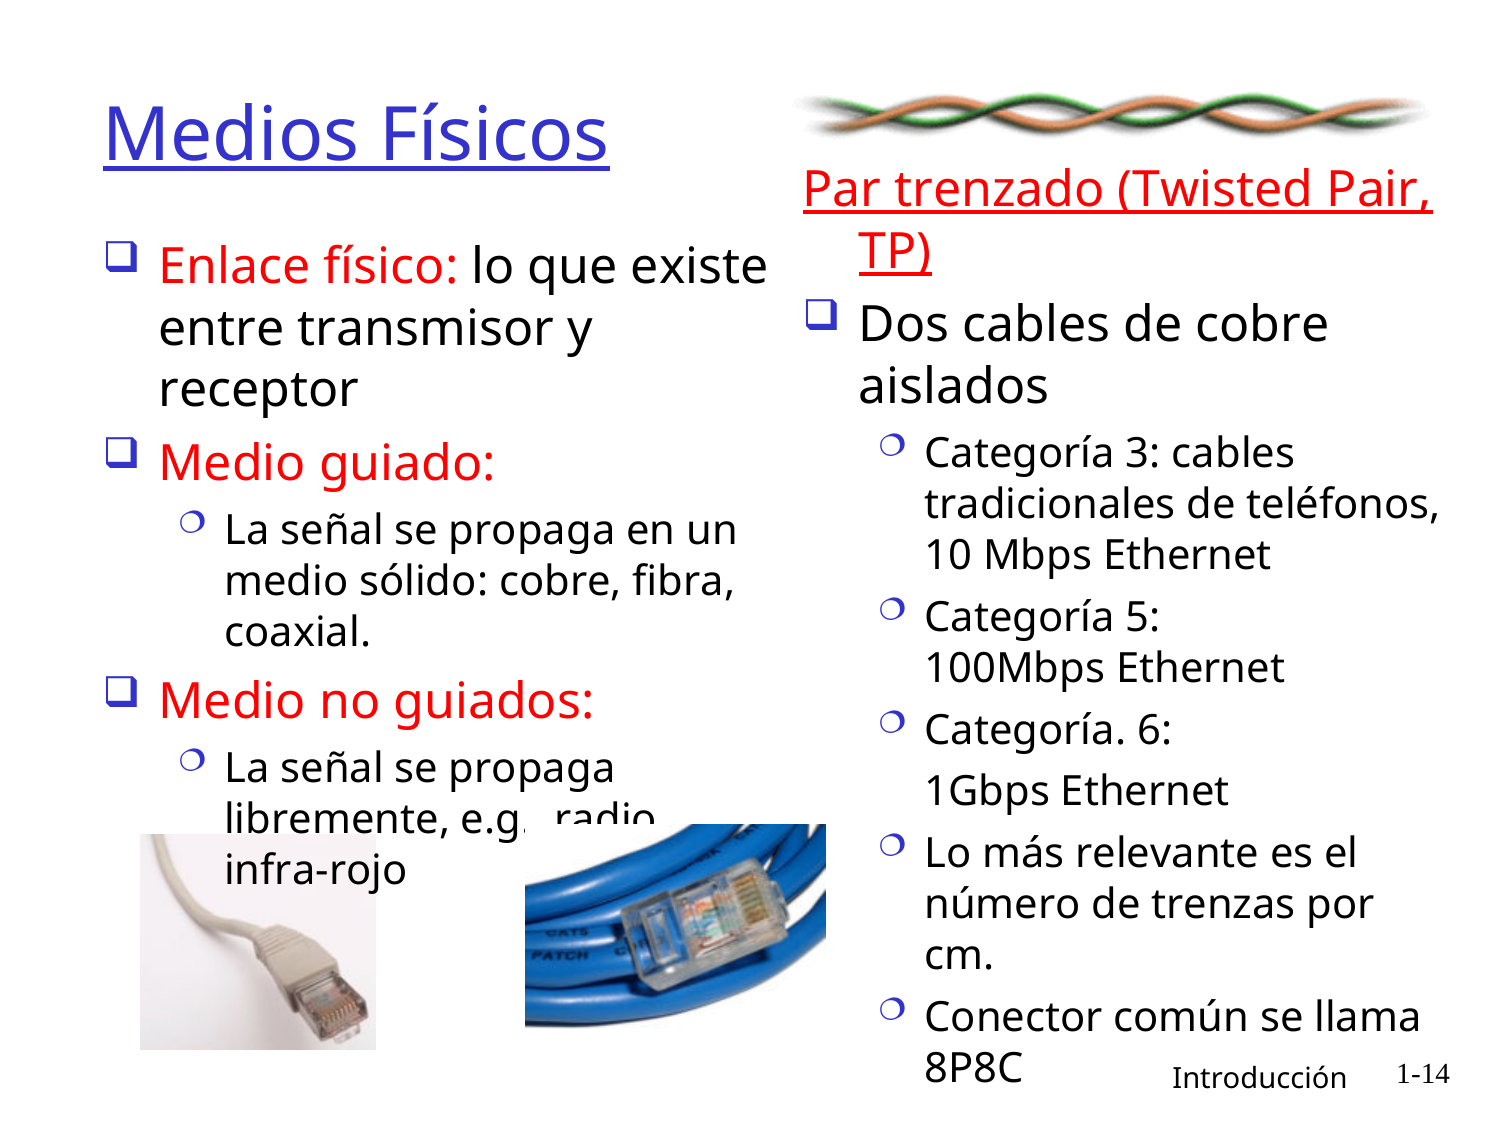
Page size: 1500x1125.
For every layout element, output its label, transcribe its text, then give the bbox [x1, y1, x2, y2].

picture [525, 824, 826, 1051]
list Enlace físico: lo que existe entre transmisor y receptor Medio guiado: La señal se propaga en un medio sólido: cobre, fibra, coaxial. Medio no guiados: La señal se propaga libremente, e.g., radio, infra-rojo [87, 227, 797, 1060]
title Medios Físicos [87, 60, 1363, 202]
list Par trenzado (Twisted Pair, TP) Dos cables de cobre aislados Categoría 3: cables tradicionales de teléfonos, 10 Mbps Ethernet Categoría 5: 100Mbps Ethernet Categoría. 6: 1Gbps Ethernet Lo más relevante es el número de trenzas por cm. Conector común se llama 8P8C [787, 149, 1459, 1013]
picture [774, 82, 1450, 144]
